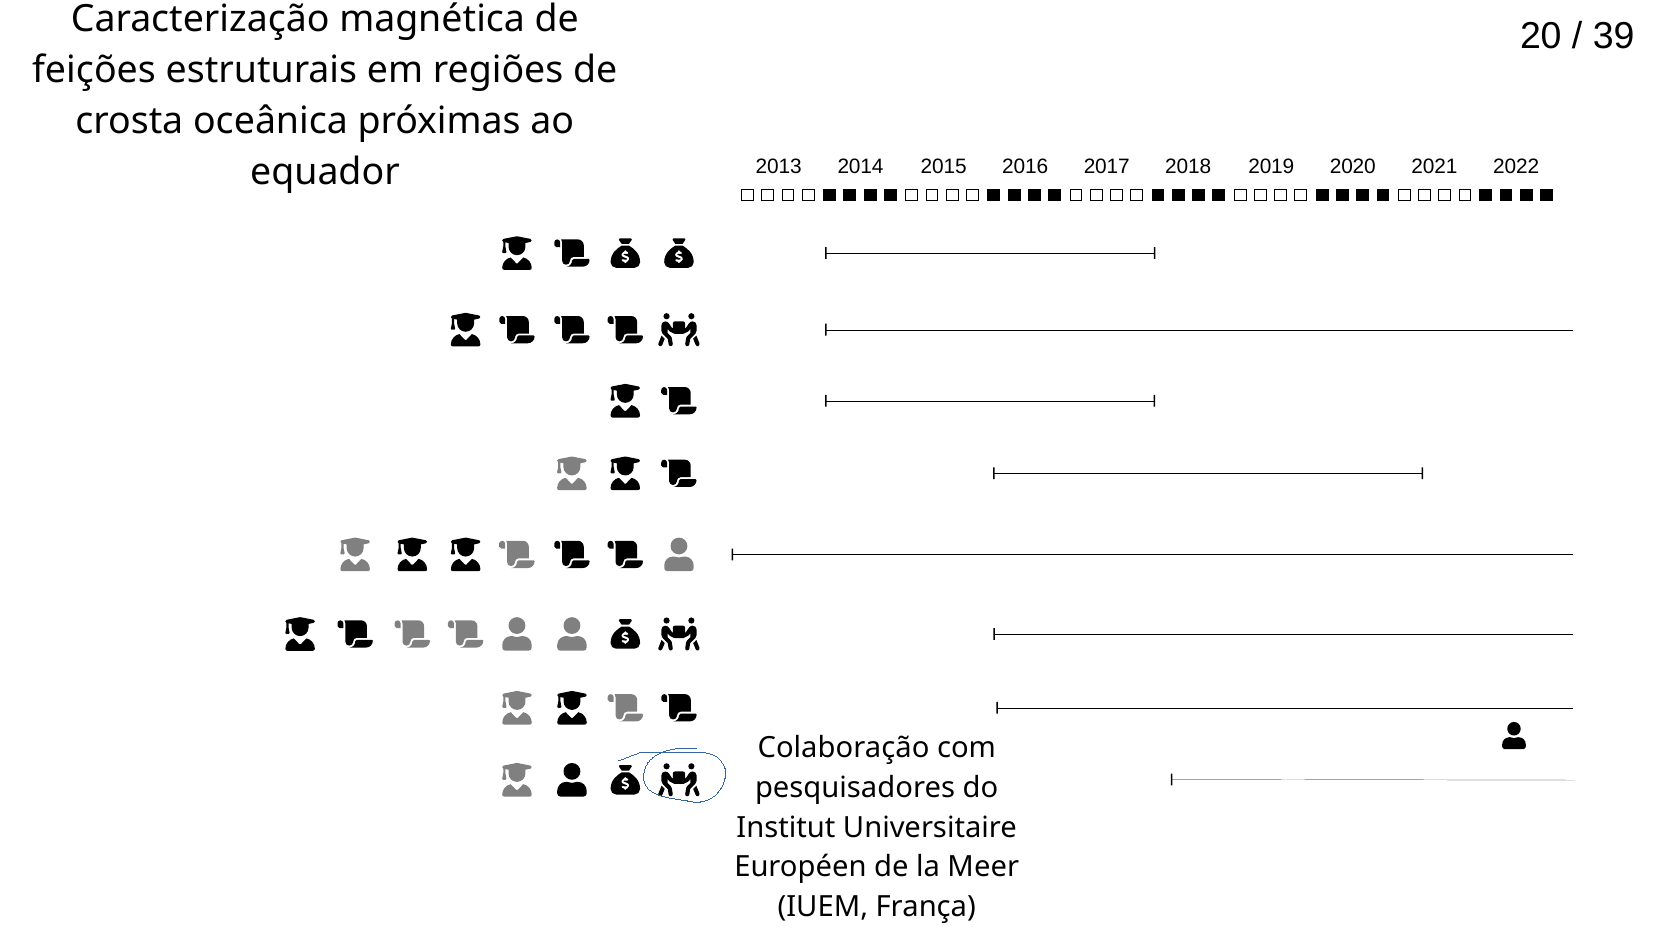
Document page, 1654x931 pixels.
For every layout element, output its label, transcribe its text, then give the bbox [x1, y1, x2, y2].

text_box [1336, 189, 1349, 201]
text_box [497, 758, 536, 801]
text_box [1110, 189, 1123, 201]
text_box [1172, 189, 1185, 201]
text_box [741, 189, 754, 201]
text_box [1274, 189, 1287, 201]
text_box [550, 450, 589, 493]
text_box 2019 [1233, 147, 1310, 186]
picture [661, 457, 697, 489]
picture [664, 238, 694, 268]
picture [397, 537, 428, 572]
text_box 2020 [1315, 147, 1391, 186]
text_box [1048, 189, 1061, 201]
text_box [1356, 189, 1369, 201]
text_box 2018 [1150, 147, 1227, 186]
picture [557, 762, 587, 797]
text_box 2021 [1396, 147, 1473, 186]
picture [285, 617, 315, 651]
text_box [1028, 189, 1041, 201]
text_box [782, 189, 794, 201]
text_box [1438, 189, 1451, 201]
text_box [761, 189, 774, 201]
picture [610, 765, 641, 795]
text_box Caracterização magnética de feições estruturais em regiões de crosta oceânica próximas ao equador [11, 30, 639, 157]
text_box [497, 611, 536, 654]
text_box 2013 [740, 147, 817, 186]
text_box [1212, 189, 1225, 201]
text_box [966, 189, 979, 201]
picture [661, 692, 697, 724]
text_box [393, 611, 432, 654]
picture [450, 312, 481, 347]
picture [502, 236, 532, 270]
text_box [1254, 189, 1267, 201]
text_box [446, 611, 485, 654]
picture [658, 617, 700, 651]
text_box 2014 [822, 147, 899, 186]
picture [661, 385, 697, 417]
text_box [1234, 189, 1247, 201]
text_box [1008, 189, 1021, 201]
text_box [1520, 189, 1533, 201]
picture [607, 538, 644, 571]
text_box Colaboração com pesquisadores do Institut Universitaire Européen de la Meer (IUEM, França) [696, 737, 1057, 914]
text_box [1418, 189, 1431, 201]
text_box [1130, 189, 1143, 201]
text_box [1377, 189, 1389, 201]
text_box [606, 685, 644, 728]
text_box [864, 189, 877, 201]
text_box [1398, 189, 1411, 201]
picture [337, 618, 373, 650]
text_box [1070, 189, 1082, 201]
picture [658, 763, 696, 797]
text_box [843, 189, 856, 201]
picture [499, 313, 535, 346]
picture [557, 690, 587, 725]
text_box [884, 189, 897, 201]
picture [450, 537, 481, 572]
picture [610, 238, 641, 268]
text_box [1090, 189, 1103, 201]
text_box [497, 685, 536, 728]
text_box [823, 189, 836, 201]
text_box [1459, 189, 1471, 201]
picture [554, 237, 590, 269]
picture [1502, 721, 1526, 750]
picture [658, 313, 700, 347]
text_box [1192, 189, 1205, 201]
text_box [1316, 189, 1329, 201]
text_box [926, 189, 938, 201]
picture [610, 383, 641, 418]
text_box [946, 189, 959, 201]
picture [554, 313, 590, 346]
text_box [1500, 189, 1512, 201]
text_box [333, 532, 372, 575]
text_box [659, 534, 698, 577]
text_box [1294, 189, 1307, 201]
text_box 2022 [1478, 147, 1555, 186]
picture [554, 538, 590, 571]
text_box 2015 [905, 147, 982, 186]
text_box [1479, 189, 1492, 201]
text_box [905, 189, 918, 201]
text_box [987, 189, 1000, 201]
text_box 2017 [1068, 147, 1145, 186]
text_box [1540, 189, 1553, 201]
picture [610, 619, 641, 649]
text_box <number> / 39 [1375, 0, 1654, 71]
text_box [552, 611, 591, 654]
text_box [499, 532, 538, 575]
text_box 2016 [987, 147, 1064, 186]
picture [607, 313, 644, 346]
text_box [802, 189, 815, 201]
picture [610, 456, 641, 491]
text_box [1152, 189, 1164, 201]
